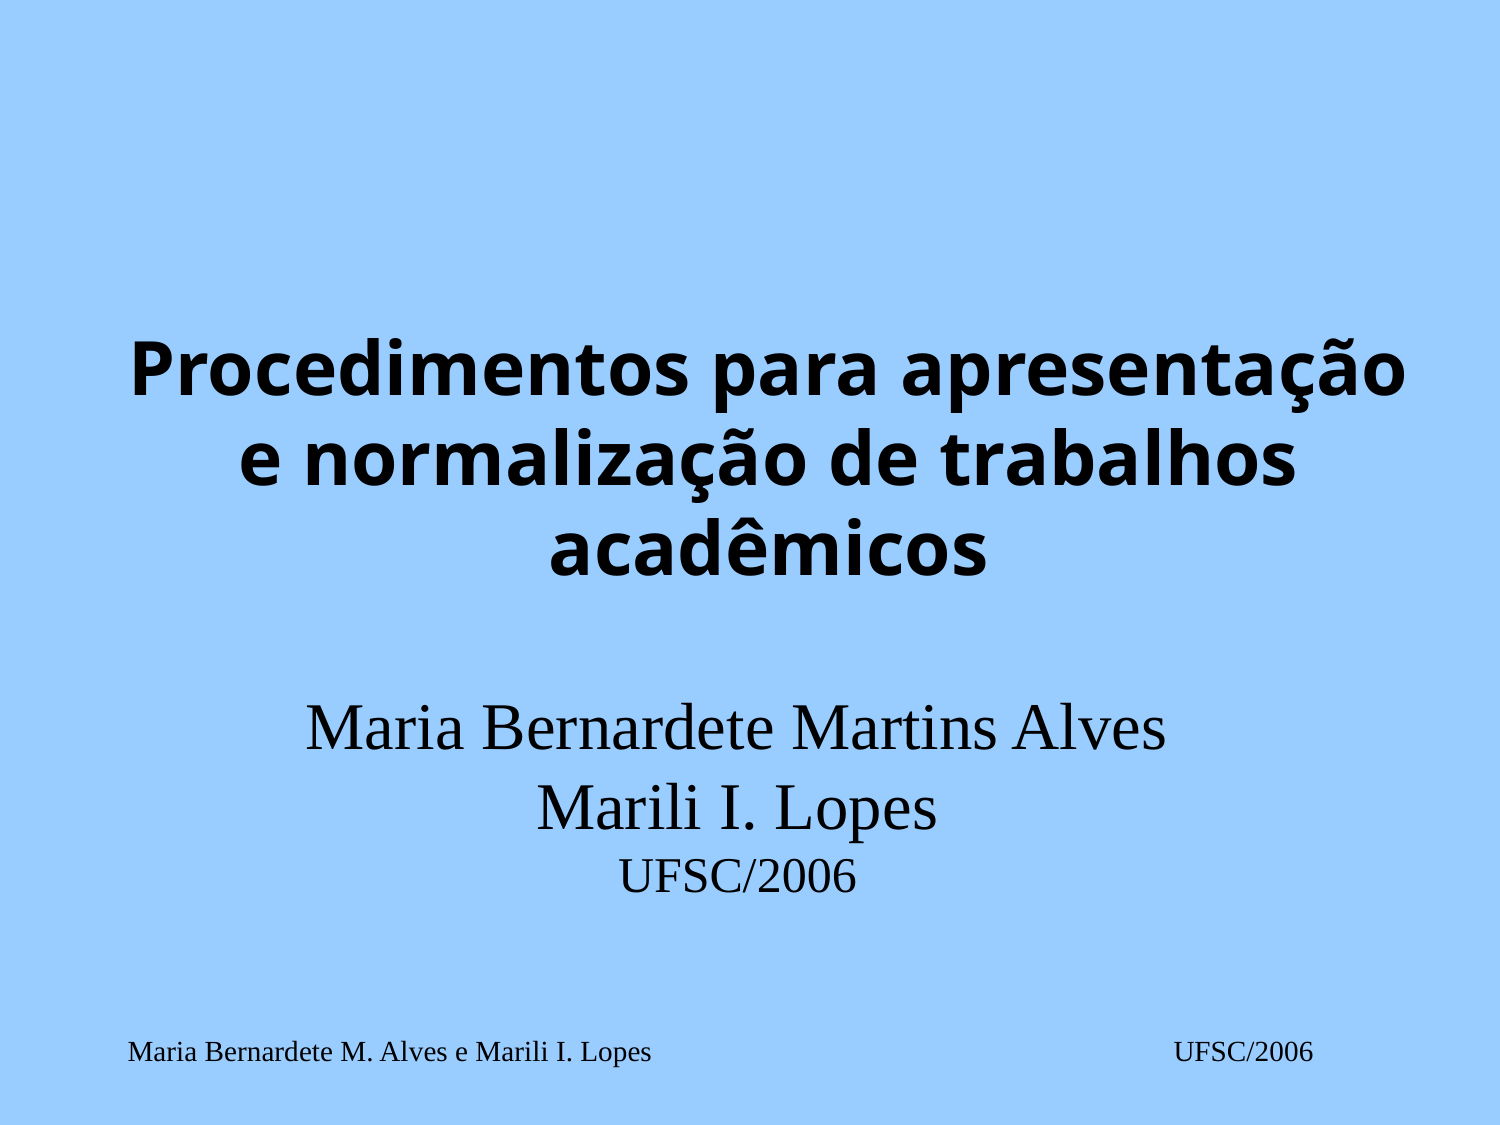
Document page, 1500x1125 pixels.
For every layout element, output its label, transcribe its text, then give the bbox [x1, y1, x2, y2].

text_box UFSC/2006 [1062, 1025, 1426, 1101]
text_box Procedimentos para apresentação e normalização de trabalhos acadêmicos [112, 312, 1425, 563]
text_box Maria Bernardete M. Alves e Marili I. Lopes [112, 1025, 901, 1101]
text_box Maria Bernardete Martins Alves Marili I. Lopes UFSC/2006 [212, 675, 1263, 963]
